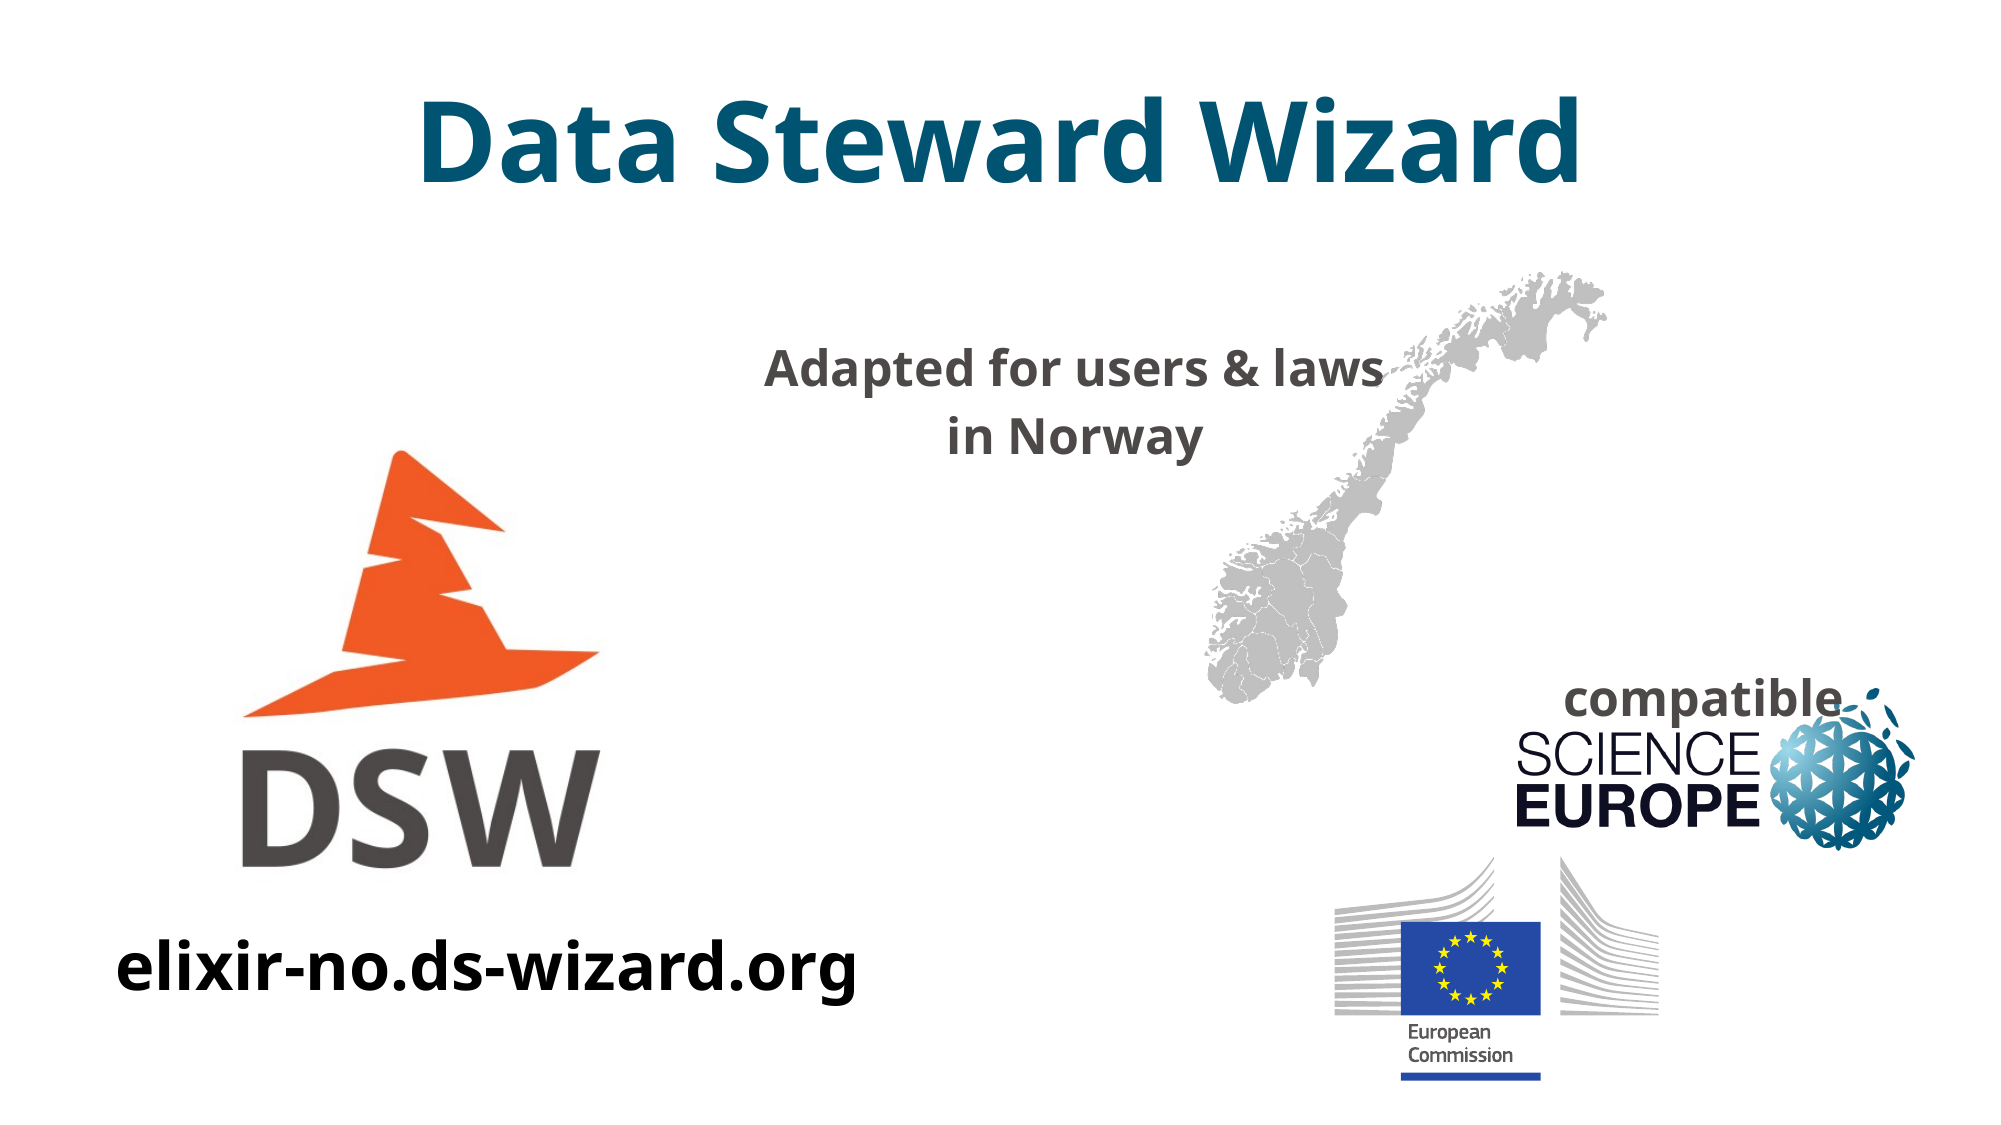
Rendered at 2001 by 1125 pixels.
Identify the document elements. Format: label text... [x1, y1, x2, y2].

picture [1870, 810, 1879, 820]
picture [146, 354, 697, 911]
picture [1204, 271, 1915, 851]
text_box Adapted for users & laws in Norway [750, 325, 1204, 441]
title Data Steward Wizard [100, 26, 1900, 252]
picture [1824, 694, 1834, 699]
picture [1880, 795, 1887, 804]
text_box compatible [1548, 655, 1822, 721]
picture [1334, 856, 1659, 1081]
text_box elixir-no.ds-wizard.org [100, 911, 782, 994]
